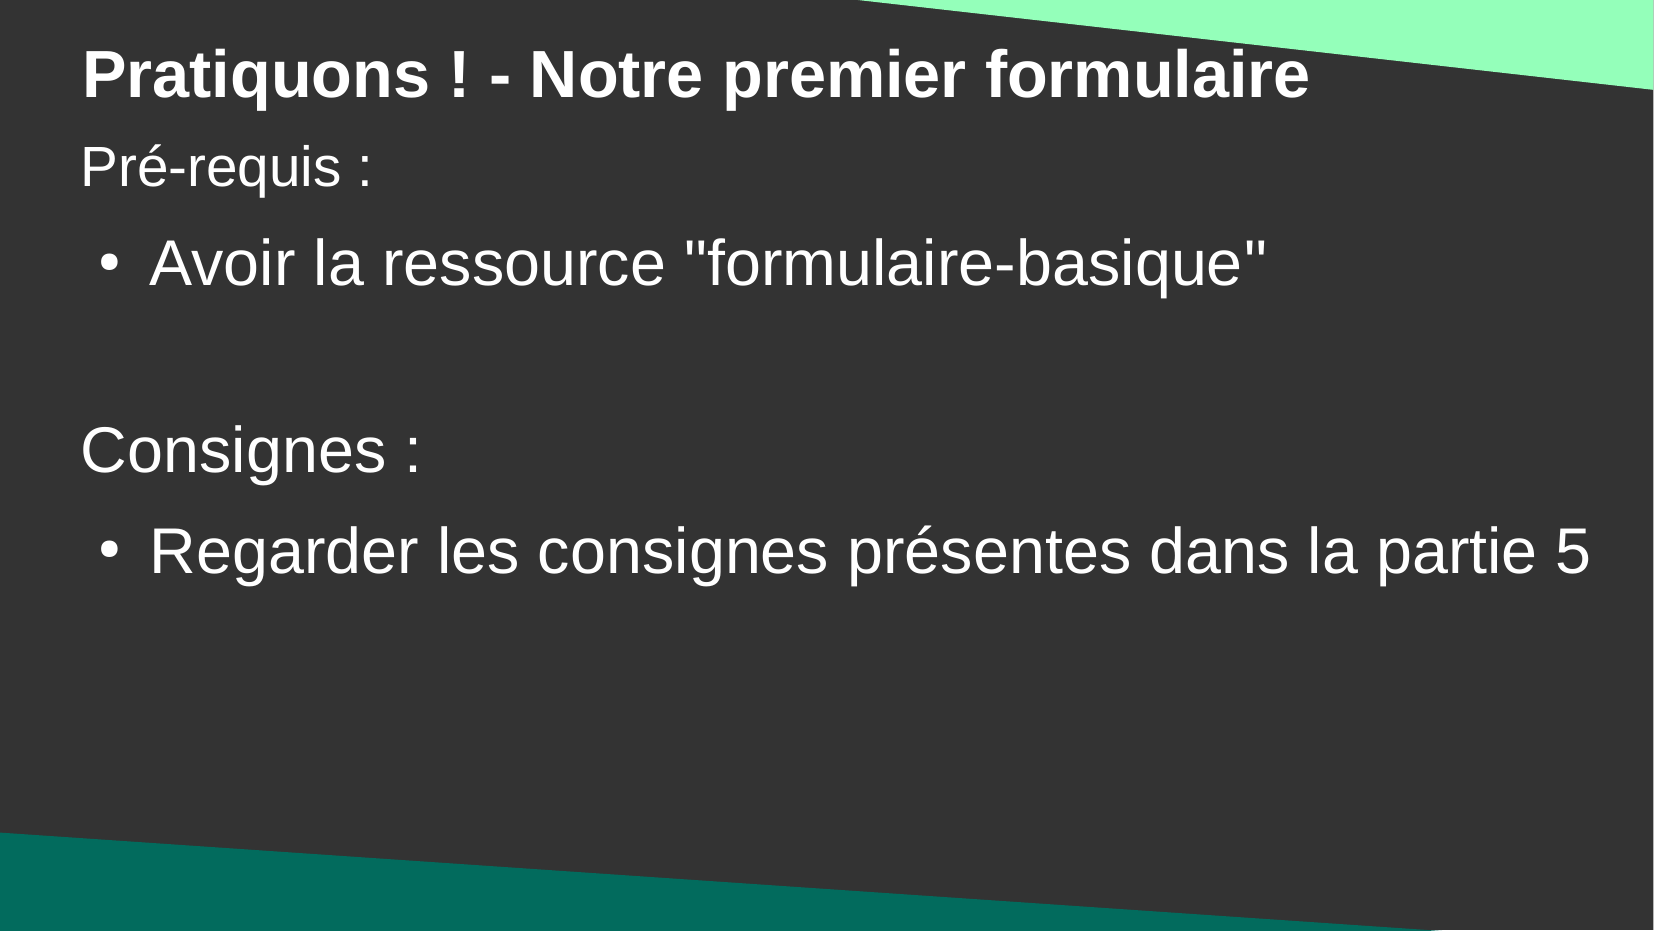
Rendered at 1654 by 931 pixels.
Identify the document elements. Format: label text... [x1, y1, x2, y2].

list Pré-requis : Avoir la ressource "formulaire-basique" Consignes : Regarder les consignes présentes dans la partie 5 [80, 135, 1620, 650]
text_box [857, 0, 1654, 90]
title Pratiquons ! - Notre premier formulaire [82, 37, 1571, 114]
